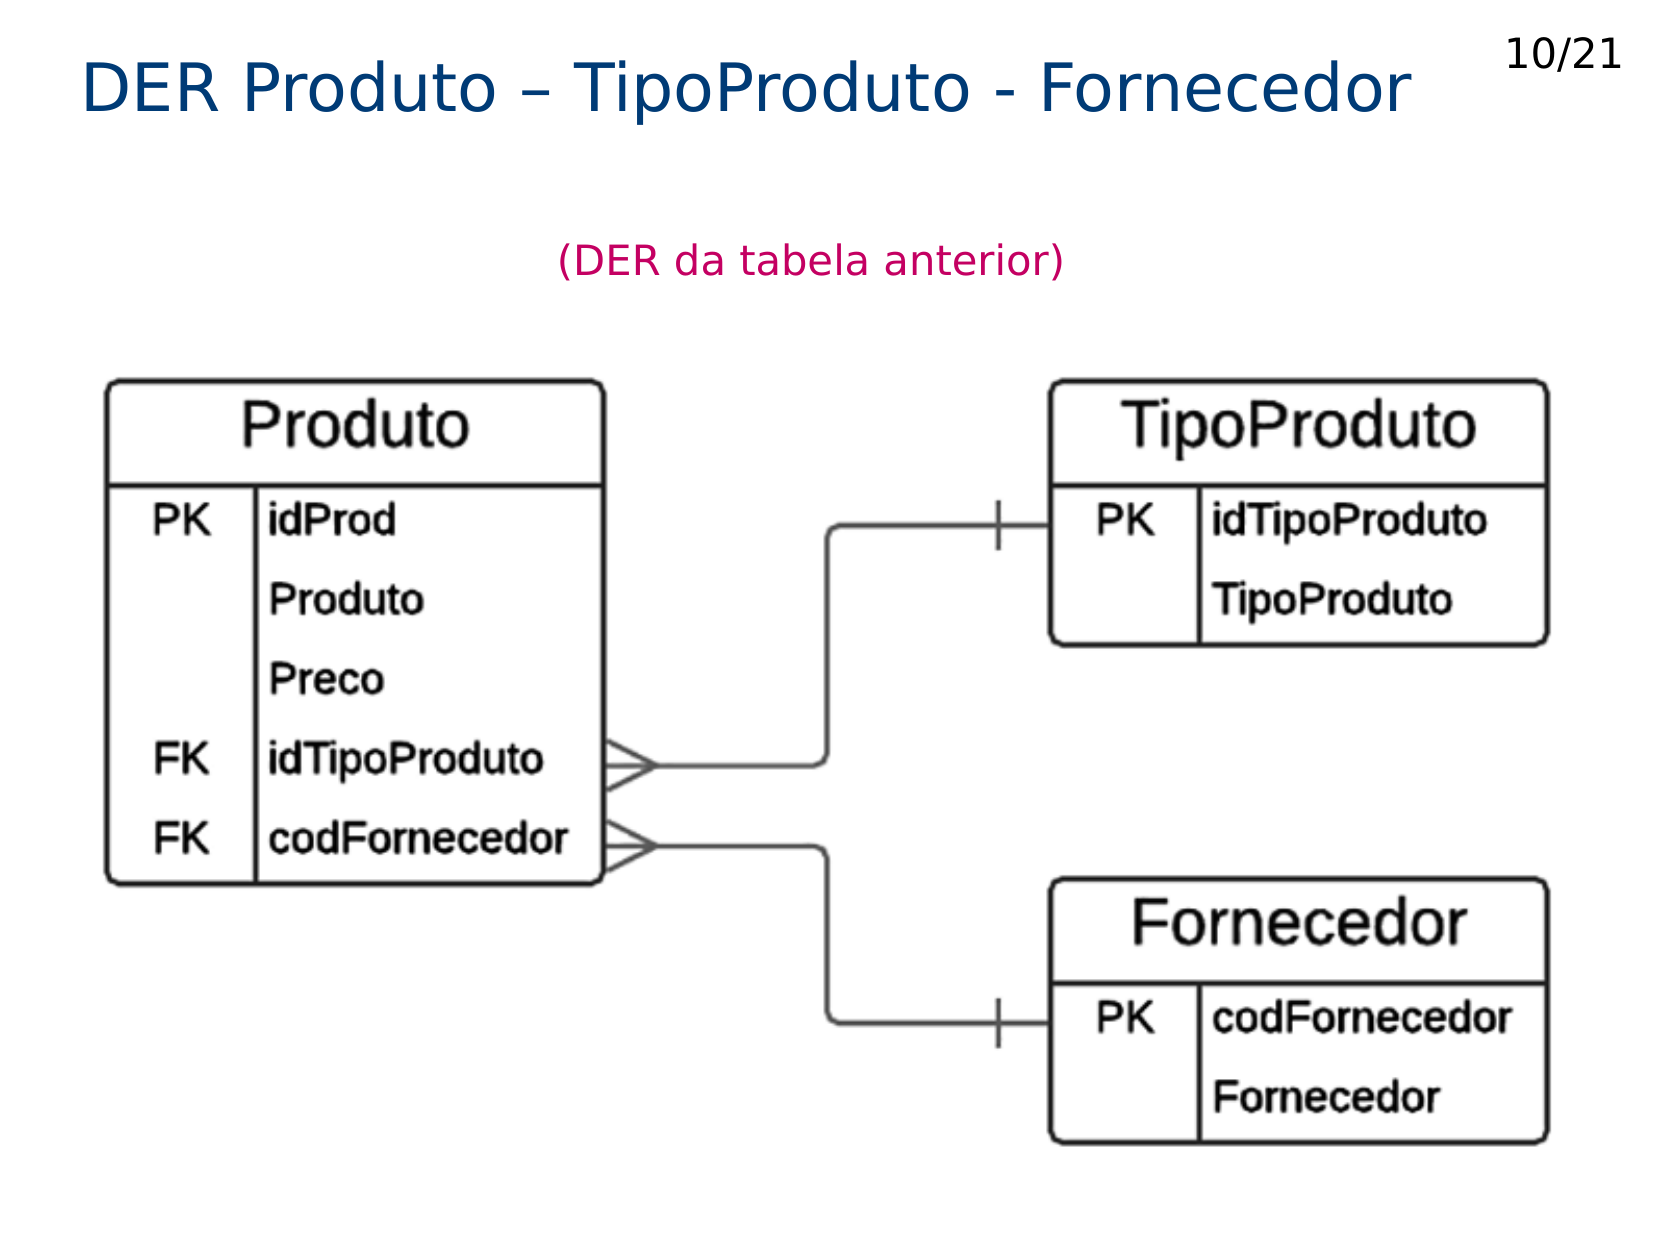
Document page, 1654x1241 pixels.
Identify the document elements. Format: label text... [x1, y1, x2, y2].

picture [8, 355, 1647, 1176]
text_box (DER da tabela anterior) [539, 226, 1084, 296]
title DER Produto – TipoProduto - Fornecedor [59, 29, 1506, 148]
